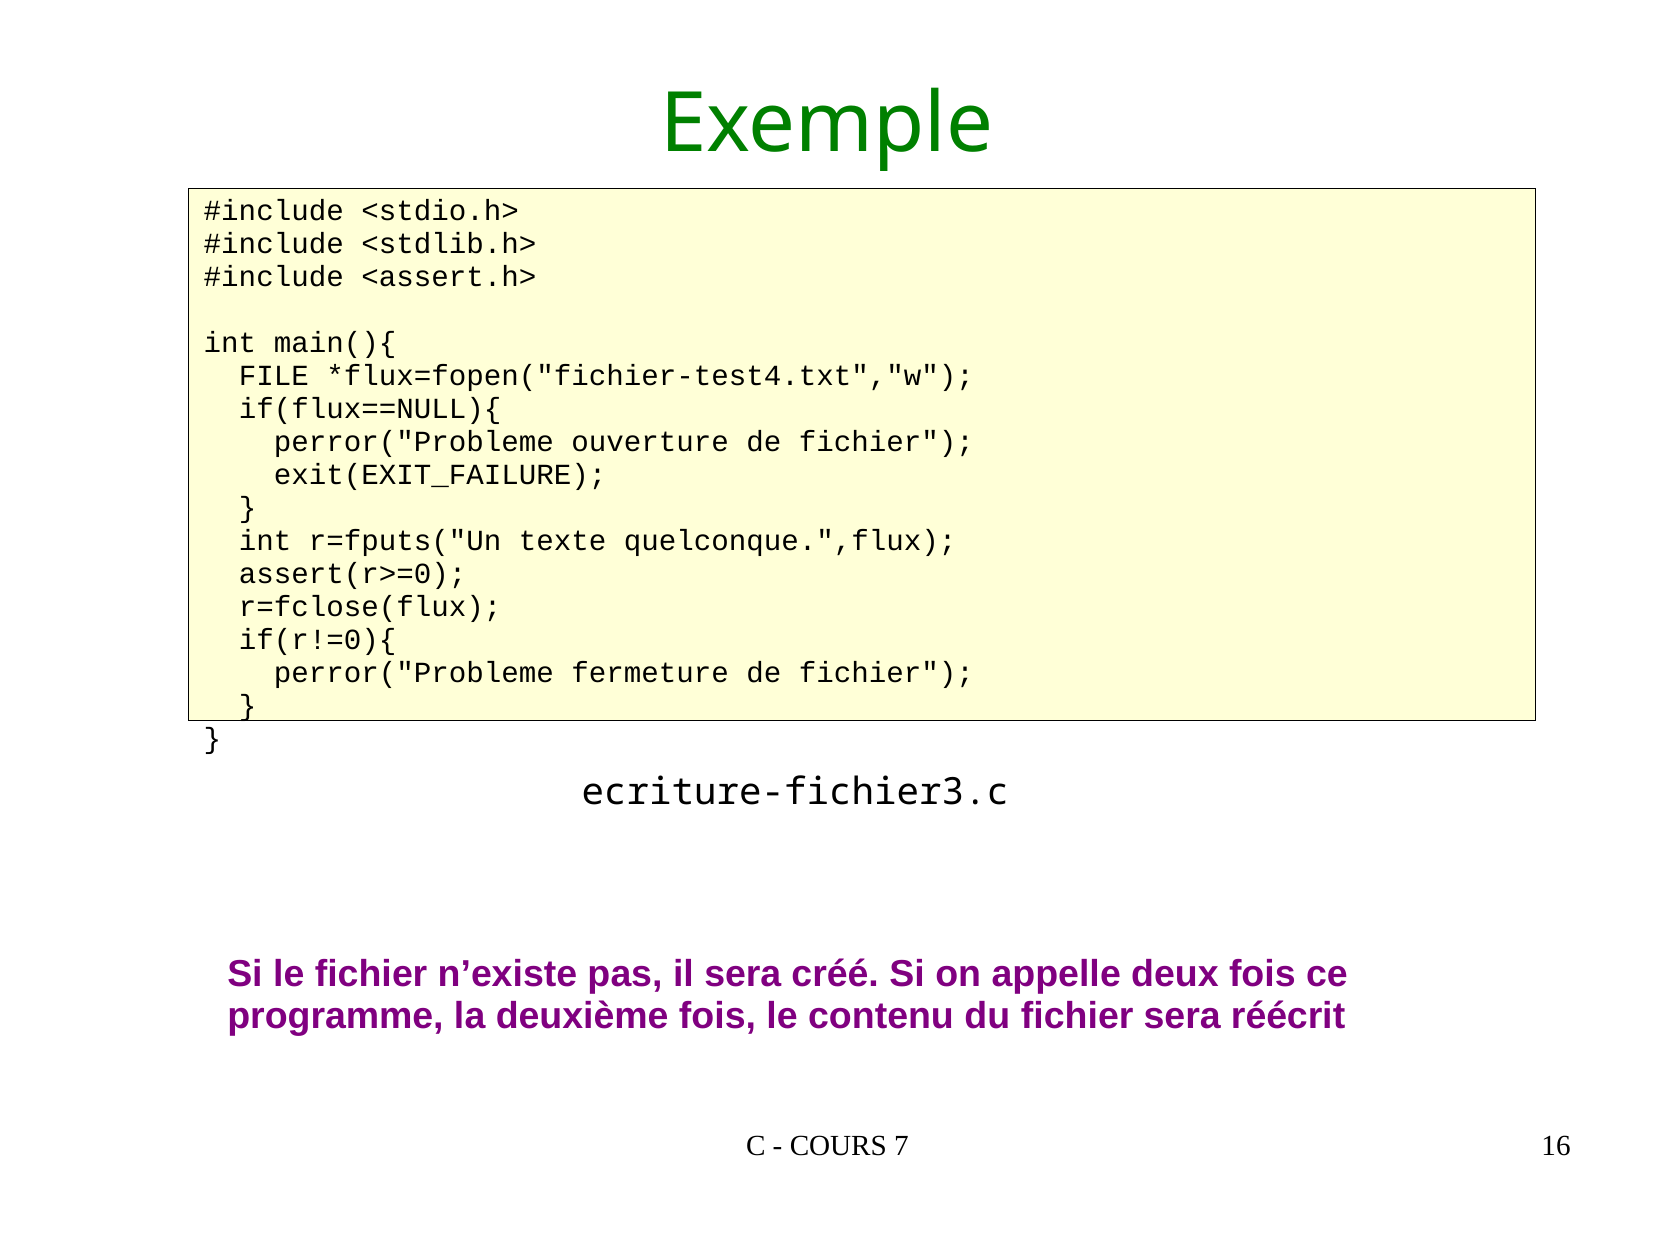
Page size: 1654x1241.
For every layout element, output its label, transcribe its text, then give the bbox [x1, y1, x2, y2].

text_box #include <stdio.h> #include <stdlib.h> #include <assert.h> int main(){ FILE *flux=fopen("fichier-test4.txt","w"); if(flux==NULL){ perror("Probleme ouverture de fichier"); exit(EXIT_FAILURE); } int r=fputs("Un texte quelconque.",flux); assert(r>=0); r=fclose(flux); if(r!=0){ perror("Probleme fermeture de fichier"); } } [188, 188, 1536, 721]
text_box Si le fichier n’existe pas, il sera créé. Si on appelle deux fois ce programme, la deuxième fois, le contenu du fichier sera réécrit [212, 944, 1489, 1170]
text_box ecriture-fichier3.c [566, 757, 1063, 815]
title Exemple [82, 49, 1571, 189]
